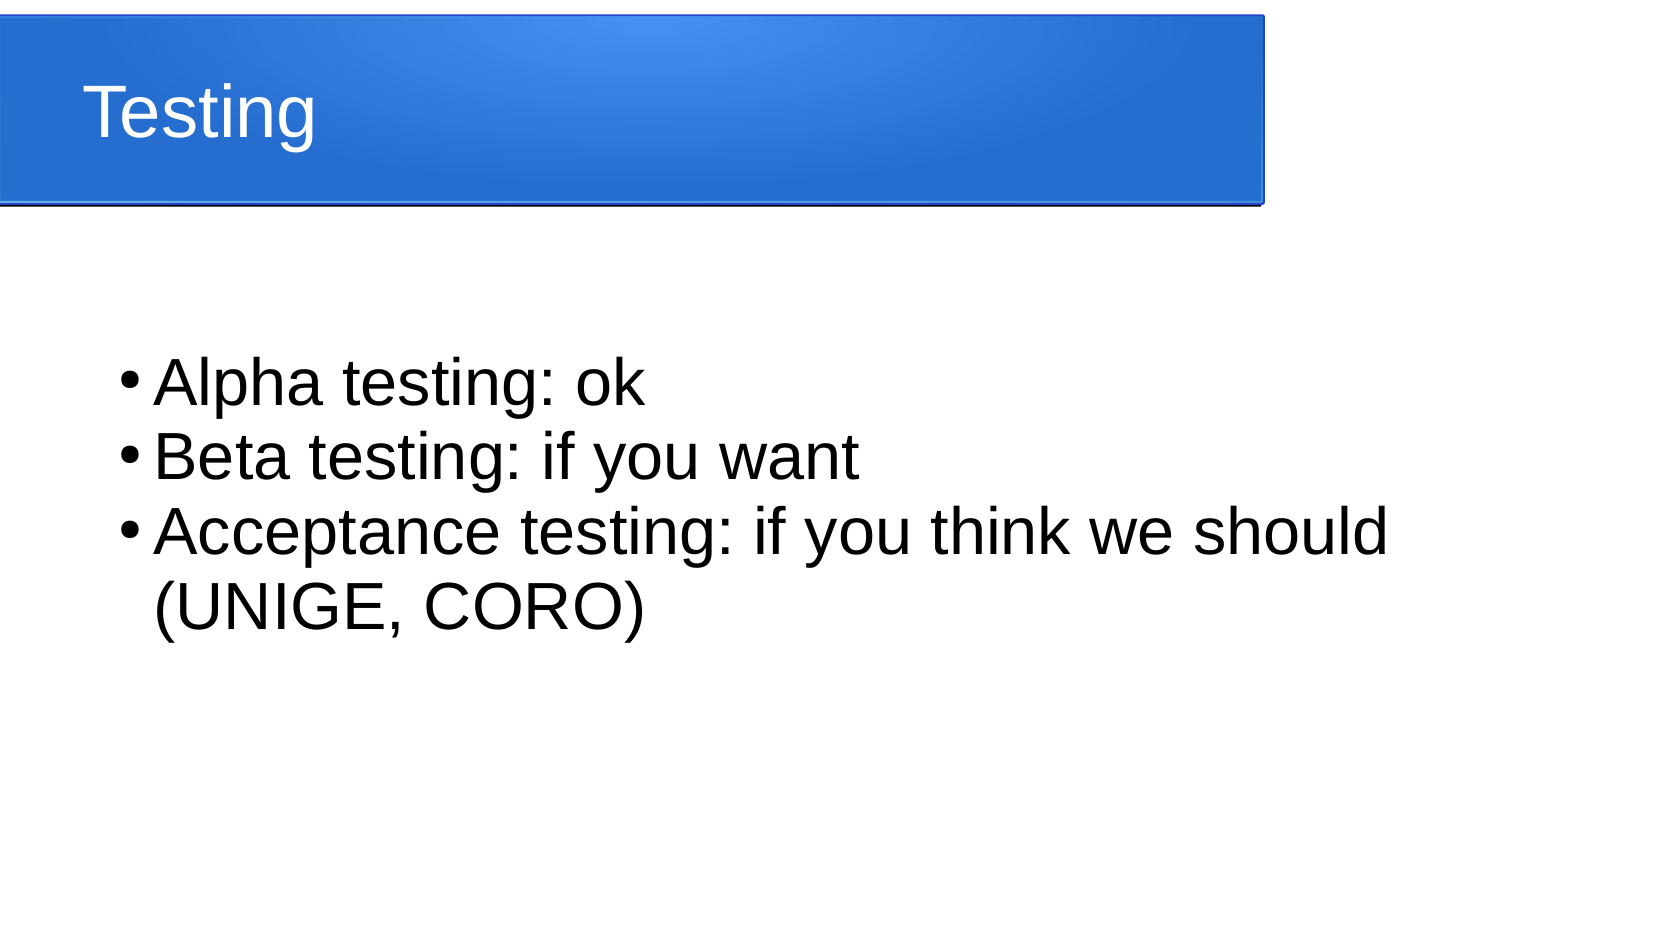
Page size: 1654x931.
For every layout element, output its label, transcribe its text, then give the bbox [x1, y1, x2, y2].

title Testing [82, 35, 1235, 189]
subtitle Alpha testing: ok Beta testing: if you want Acceptance testing: if you think we should (UNIGE, CORO) [82, 224, 1571, 764]
